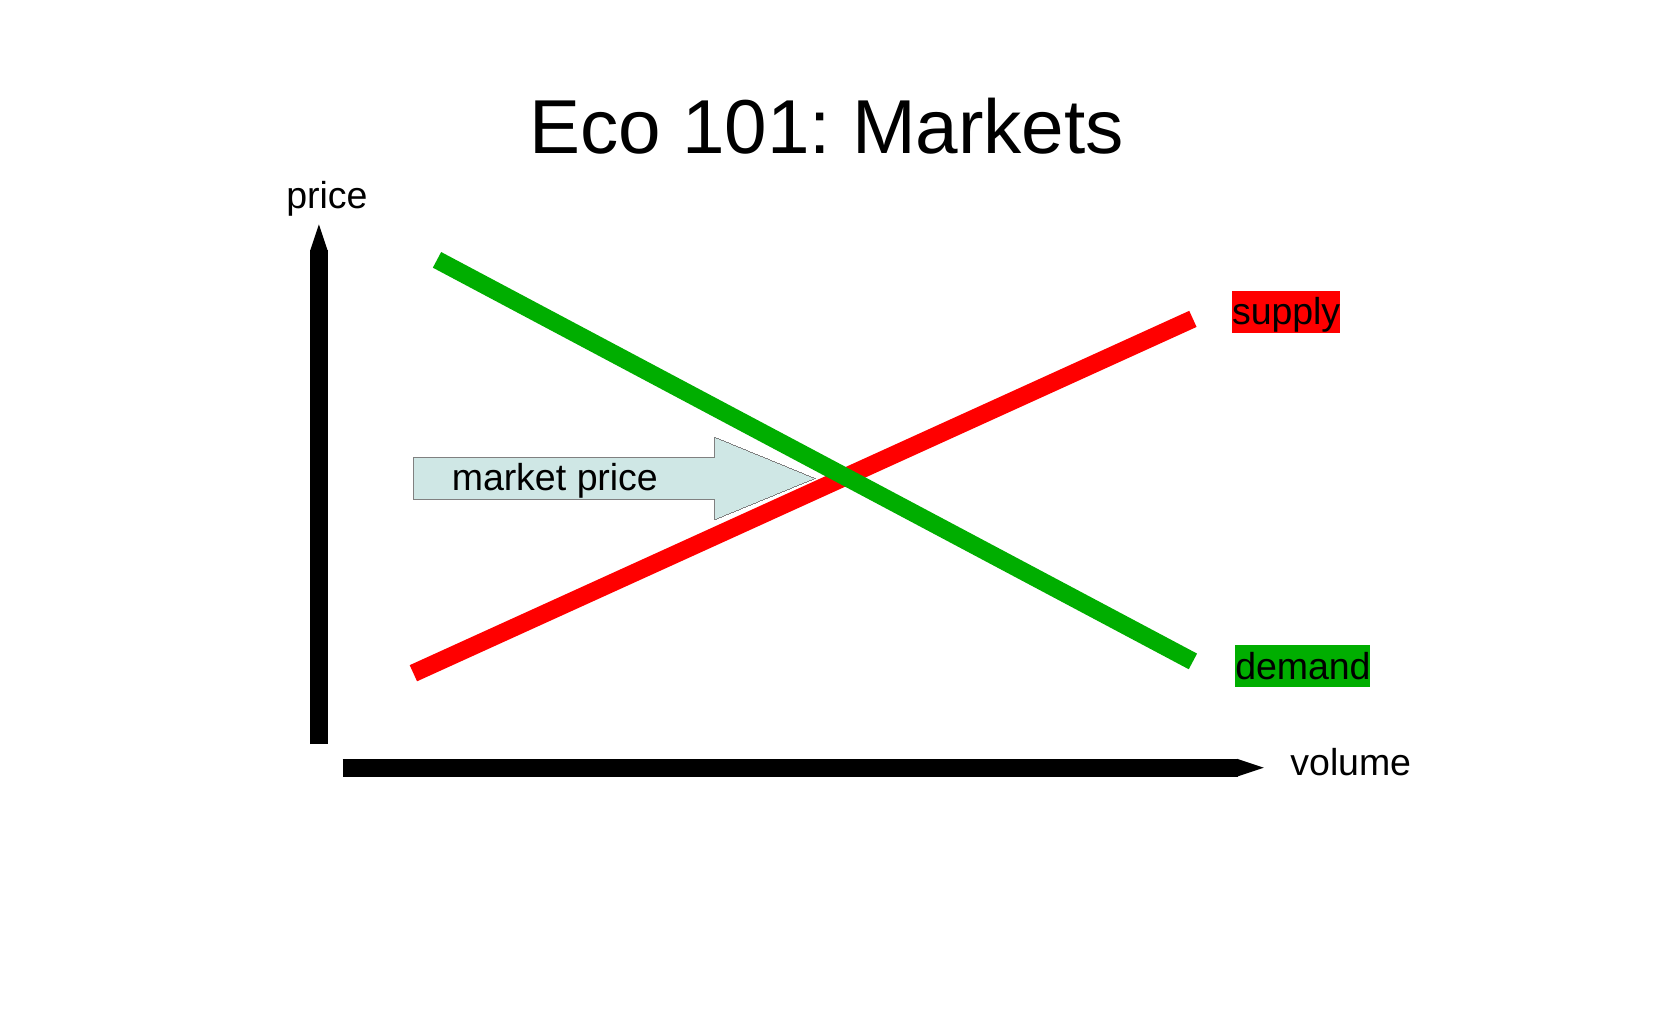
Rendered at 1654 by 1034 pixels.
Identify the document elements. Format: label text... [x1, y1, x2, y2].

text_box price [271, 167, 383, 225]
text_box supply [1217, 283, 1355, 341]
text_box [413, 457, 437, 500]
text_box demand [1220, 637, 1386, 695]
text_box [714, 437, 816, 513]
text_box volume [1275, 734, 1426, 792]
text_box market price [437, 448, 733, 518]
title Eco 101: Markets [82, 41, 1571, 214]
